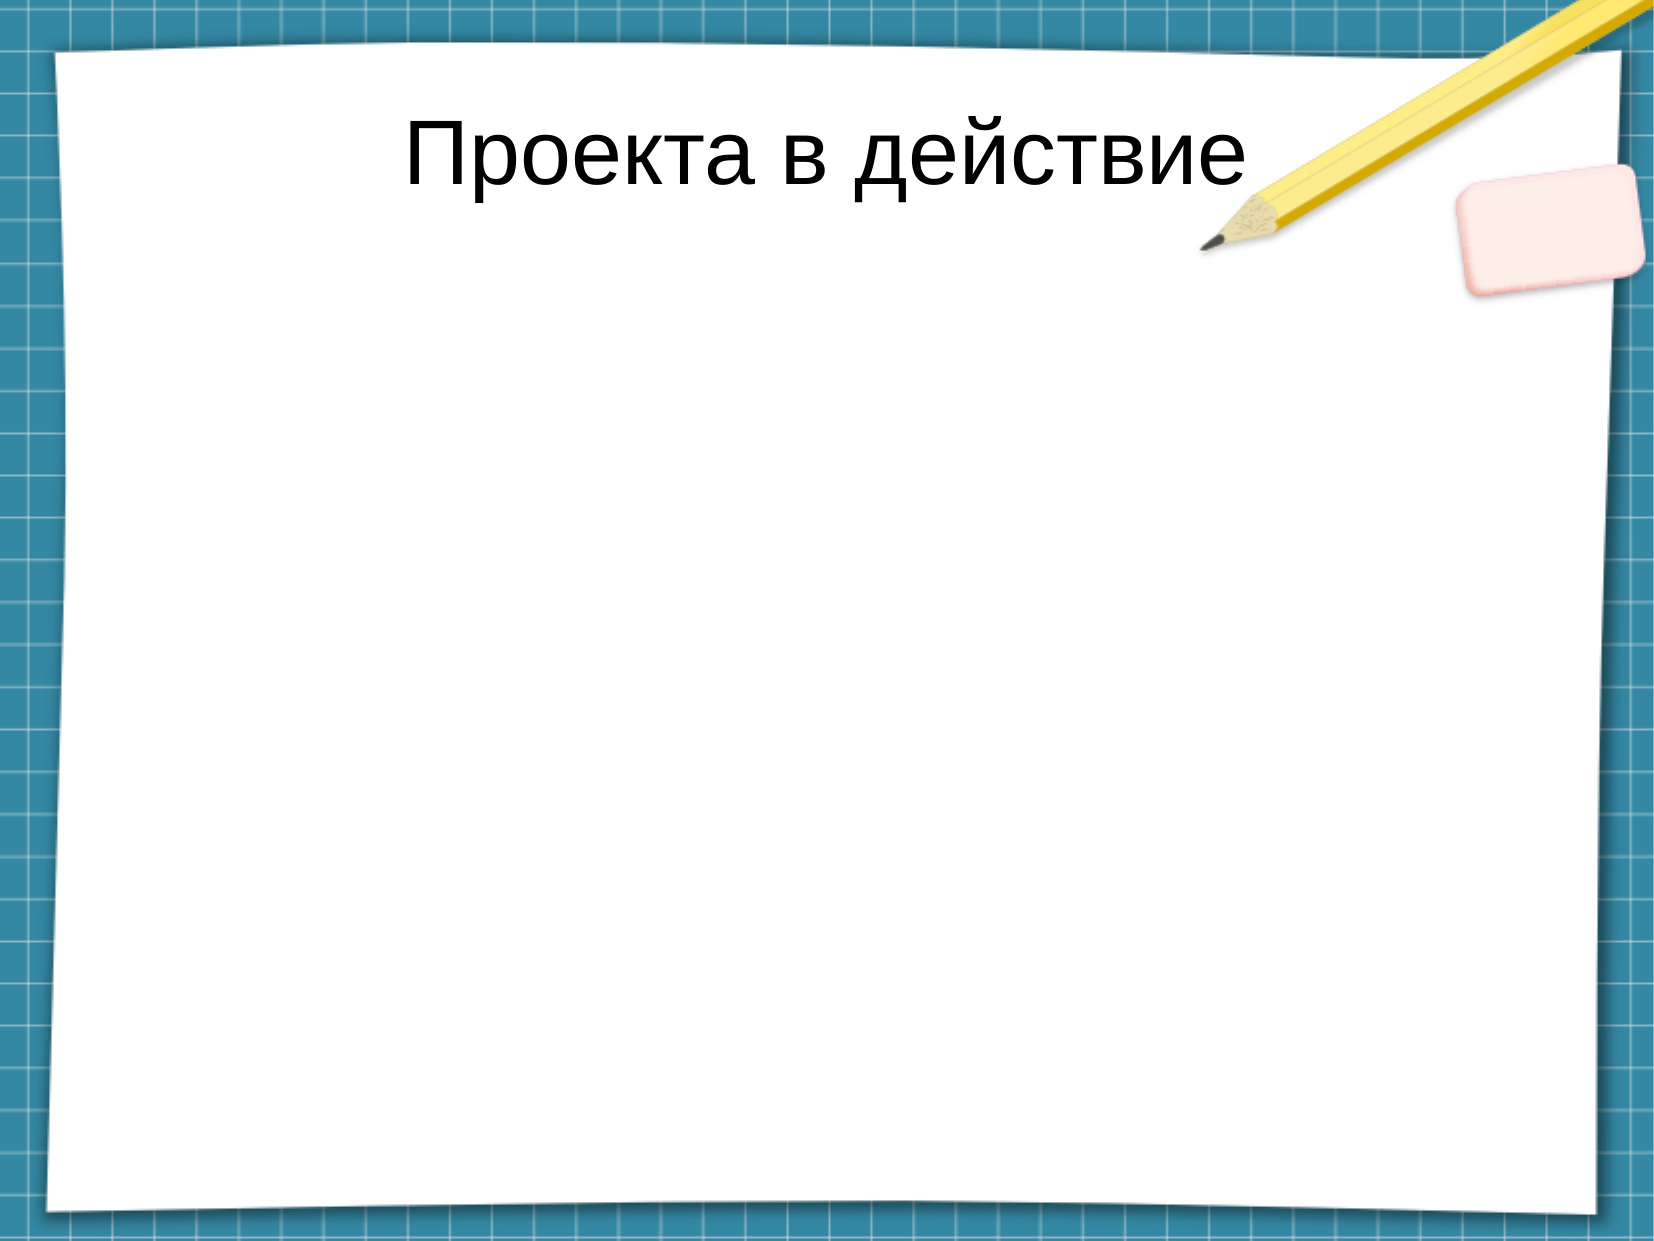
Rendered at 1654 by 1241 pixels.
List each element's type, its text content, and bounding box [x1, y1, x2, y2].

title Проекта в действие [82, 49, 1571, 257]
picture [0, 0, 1654, 1241]
